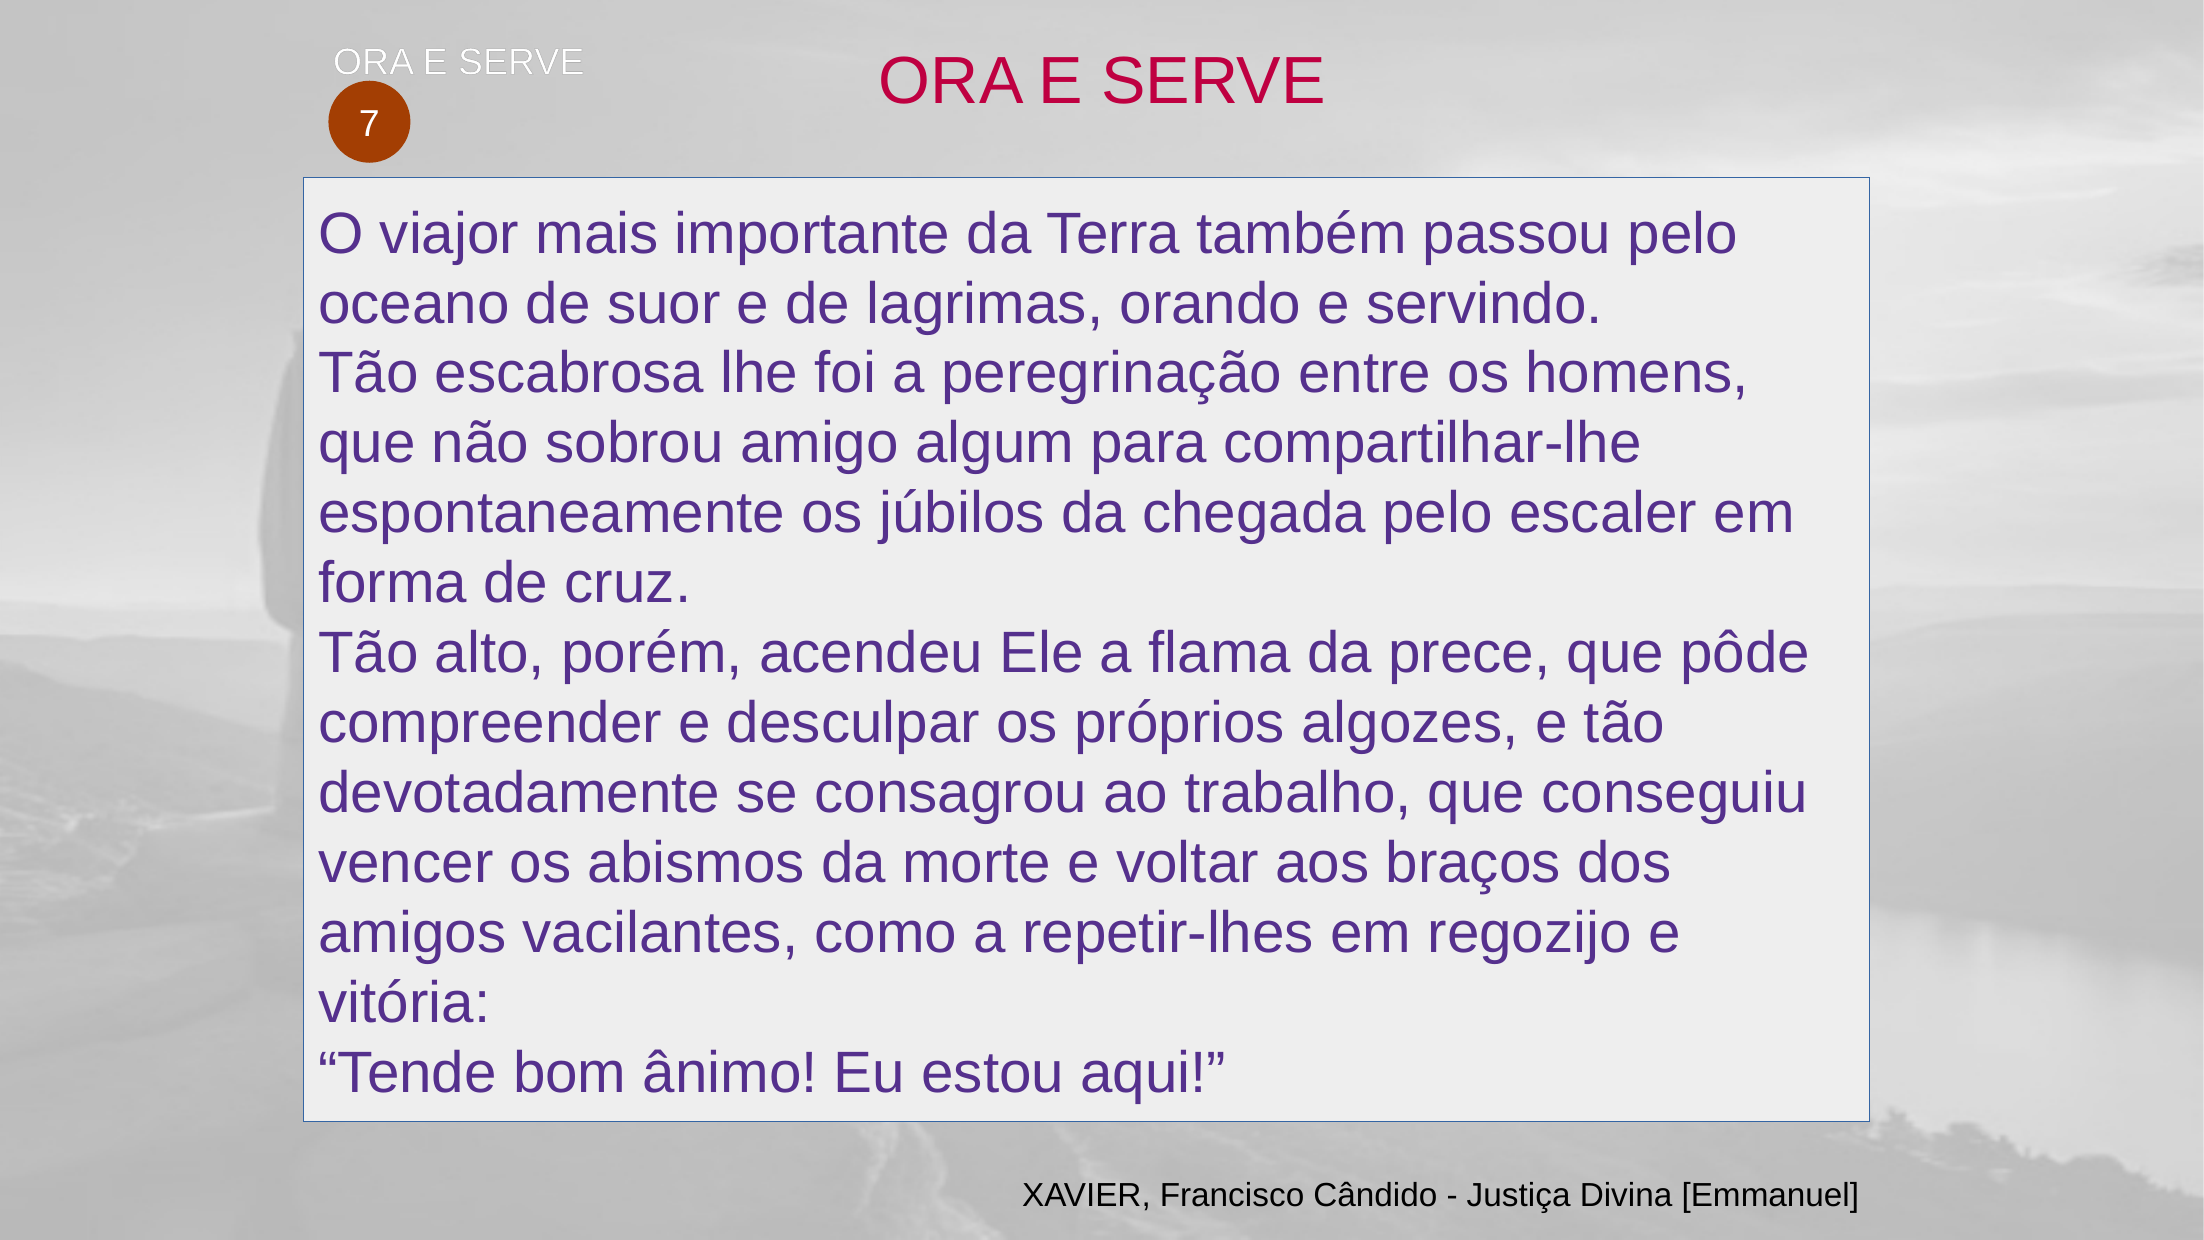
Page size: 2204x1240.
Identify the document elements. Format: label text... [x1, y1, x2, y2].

text_box 7 [328, 80, 411, 163]
text_box XAVIER, Francisco Cândido - Justiça Divina [Emmanuel] [1007, 1166, 1899, 1218]
text_box ORA E SERVE [318, 29, 600, 87]
text_box O viajor mais importante da Terra também passou pelo oceano de suor e de lagrimas, orando e servindo. Tão escabrosa lhe foi a peregrinação entre os homens, que não sobrou amigo algum para compartilhar-lhe espontaneamente os júbilos da chegada pelo escaler em forma de cruz. Tão alto, porém, acendeu Ele a flama da prece, que pôde compreender e desculpar os próprios algozes, e tão devotadamente se consagrou ao trabalho, que conseguiu vencer os abismos da morte e voltar aos braços dos amigos vacilantes, como a repetir-lhes em regozijo e vitória: “Tende bom ânimo! Eu estou aqui!” [303, 177, 1870, 1122]
text_box ORA E SERVE [864, 29, 1342, 120]
picture [0, 0, 2204, 1240]
